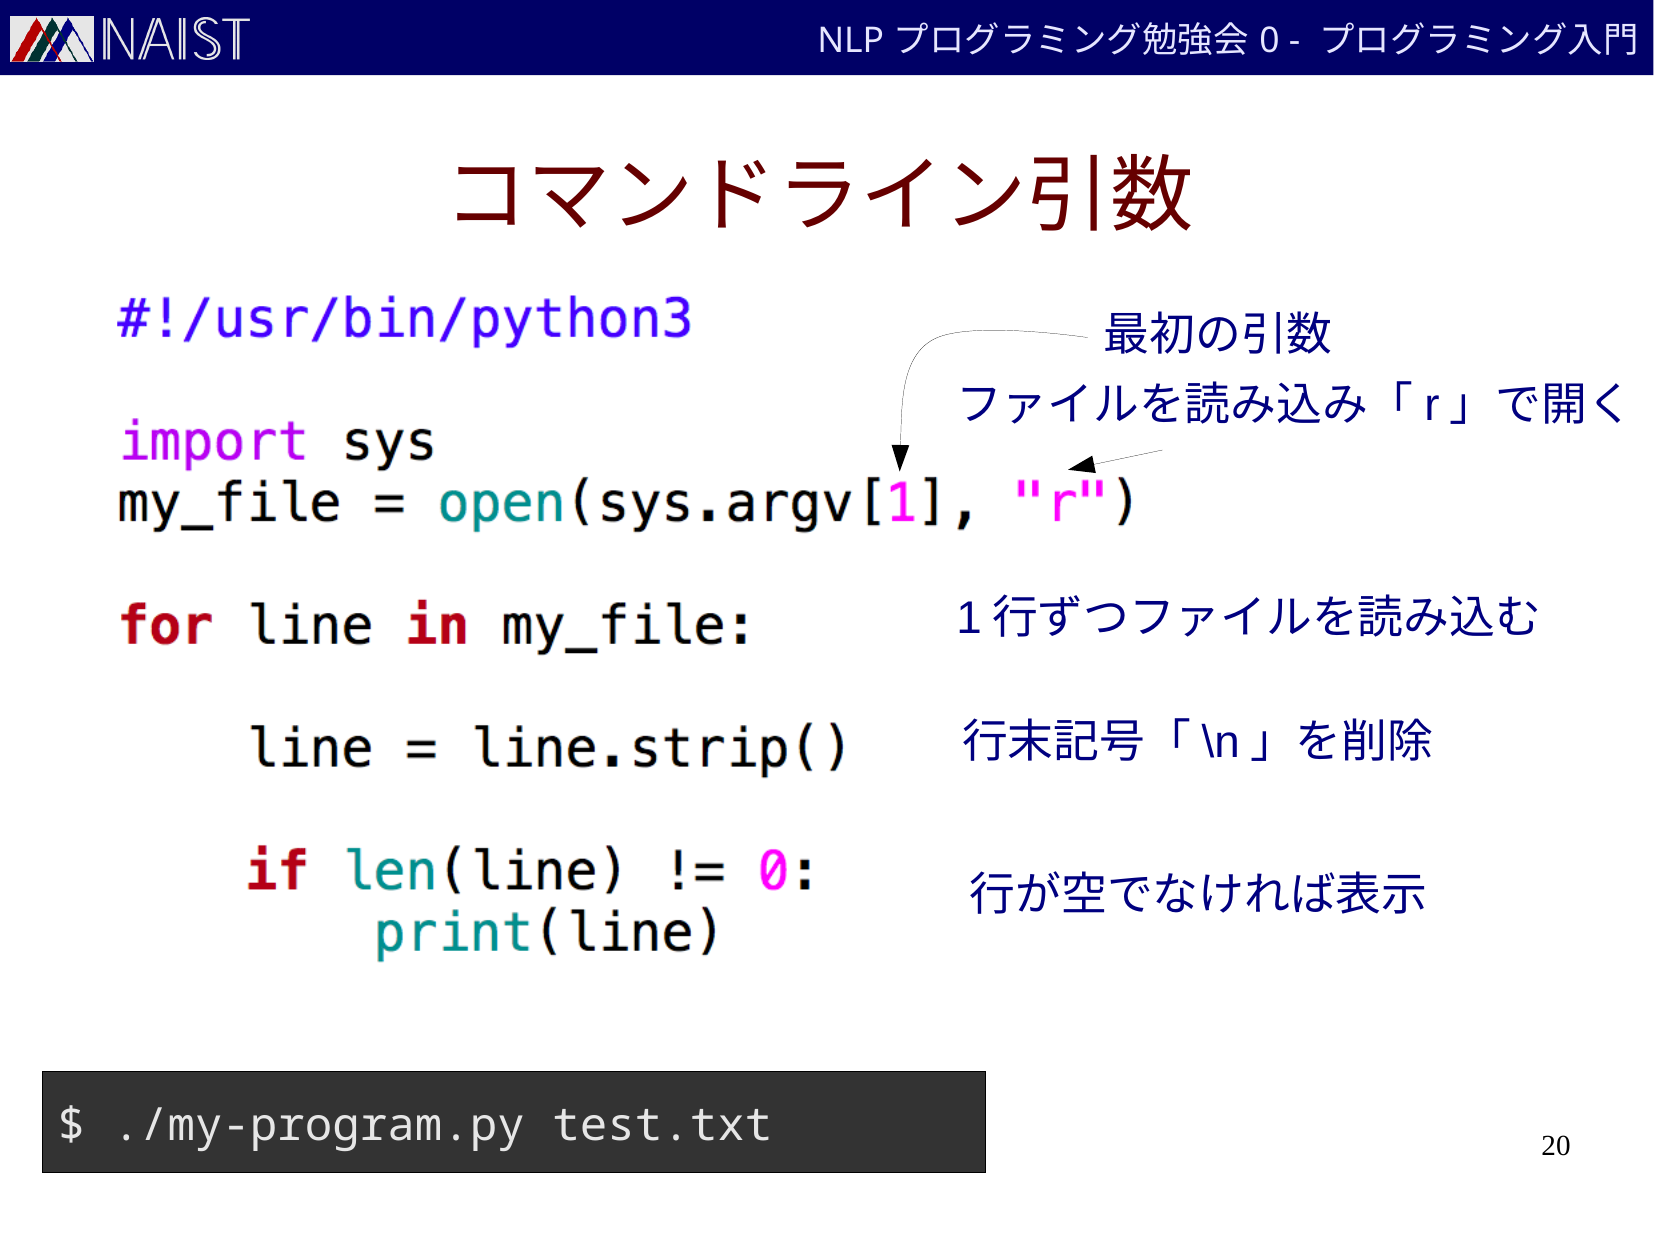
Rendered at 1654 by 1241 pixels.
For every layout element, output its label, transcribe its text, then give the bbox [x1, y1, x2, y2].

picture [102, 17, 251, 60]
text_box $ ./my-program.py test.txt [42, 1071, 986, 1173]
title コマンドライン引数 [75, 92, 1564, 285]
text_box 最初の引数 [1089, 300, 1349, 369]
picture [108, 289, 1163, 995]
text_box 行が空でなければ表示 [955, 860, 1444, 929]
picture [10, 16, 94, 62]
text_box ファイルを読み込み「r」で開く [941, 370, 1648, 440]
text_box 1行ずつファイルを読み込む [941, 583, 1556, 652]
text_box 行末記号「\n」を削除 [947, 707, 1494, 776]
